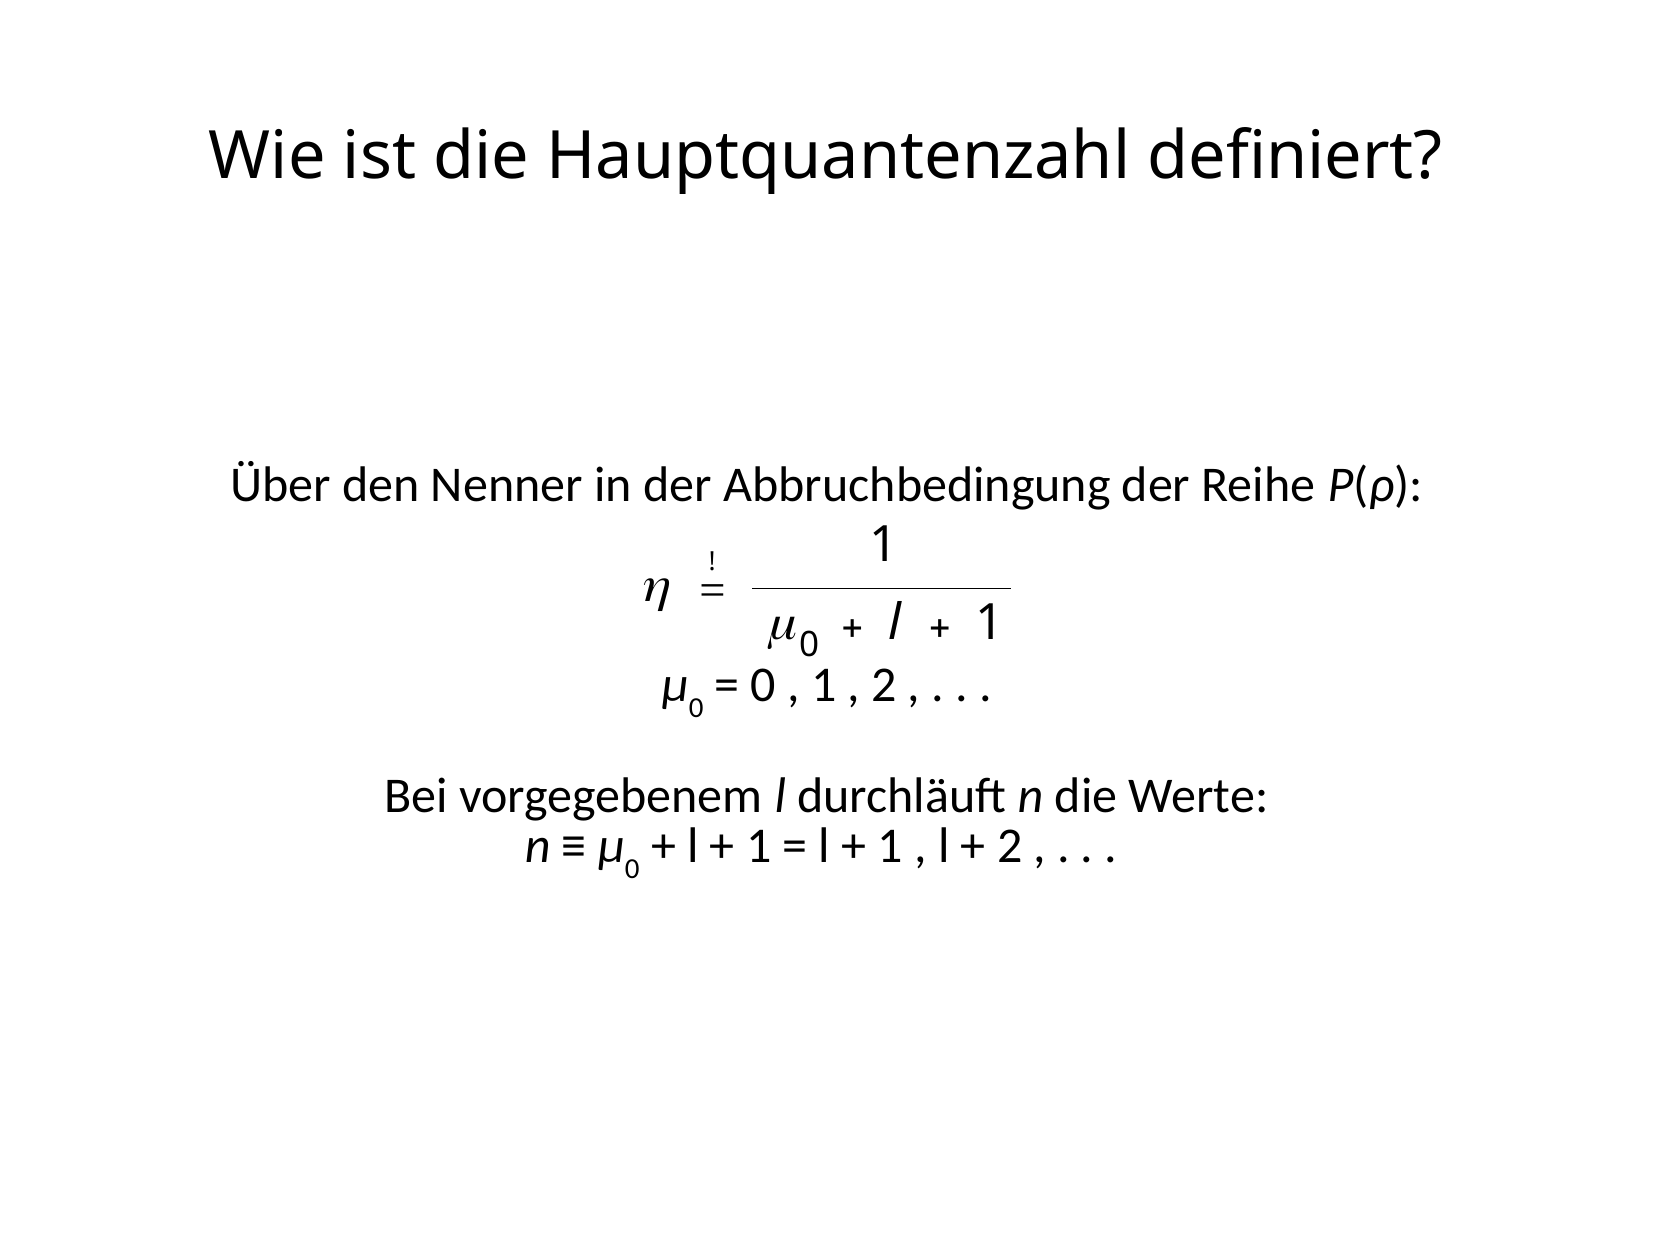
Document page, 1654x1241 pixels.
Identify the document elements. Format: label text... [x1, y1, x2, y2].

title Wie ist die Hauptquantenzahl definiert? [82, 49, 1571, 257]
chart [633, 514, 1020, 667]
subtitle Über den Nenner in der Abbruchbedingung der Reihe P(ρ): μ0 = 0 , 1 , 2 , . . . Bei vorgegebenem l durchläuft n die Werte: n ≡ μ0 + l + 1 = l + 1 , l + 2 , . . . [82, 290, 1571, 1010]
